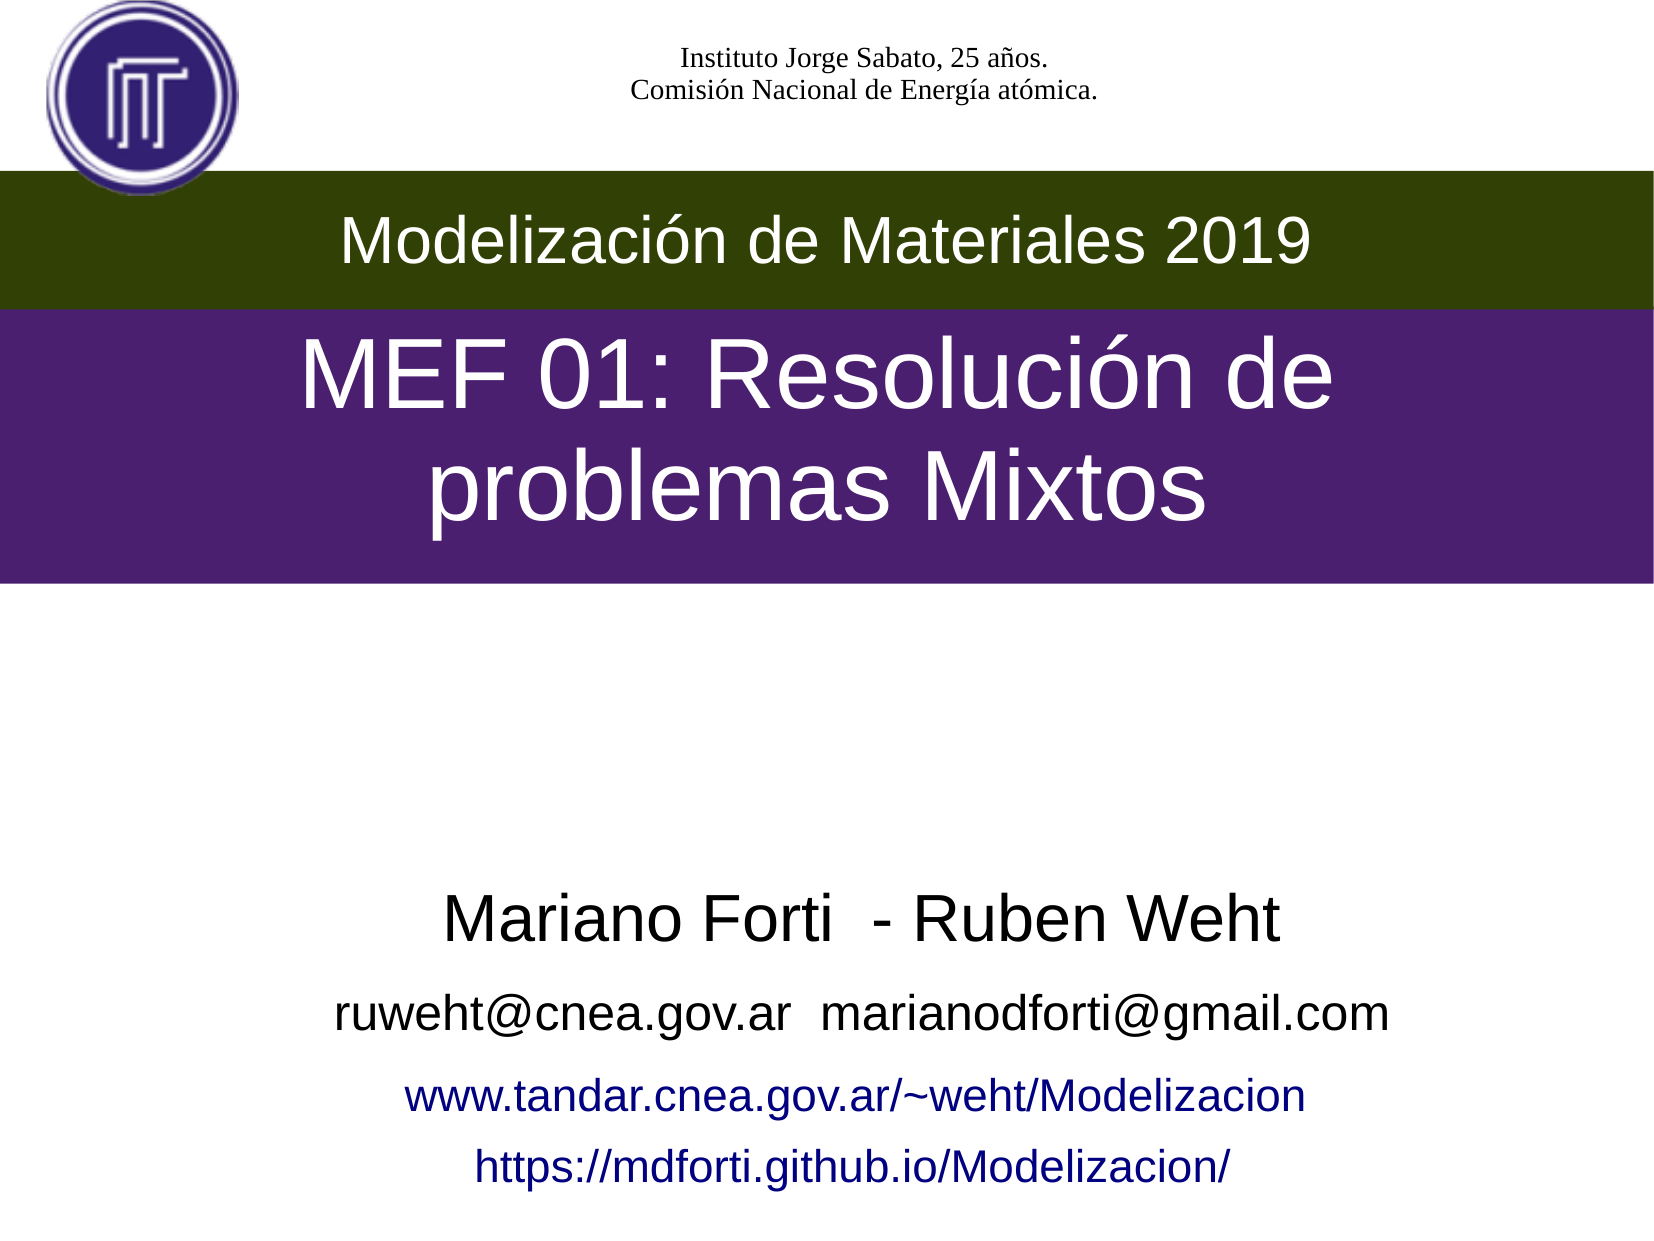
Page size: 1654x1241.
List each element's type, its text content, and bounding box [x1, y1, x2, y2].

list Mariano Forti - Ruben Weht ruweht@cnea.gov.ar marianodforti@gmail.com www.tandar.cnea.gov.ar/~weht/Modelizacion https://mdforti.github.io/Modelizacion/ [0, 880, 1654, 1232]
title MEF 01: Resolución de problemas Mixtos [73, 318, 1563, 543]
picture [45, 0, 239, 196]
